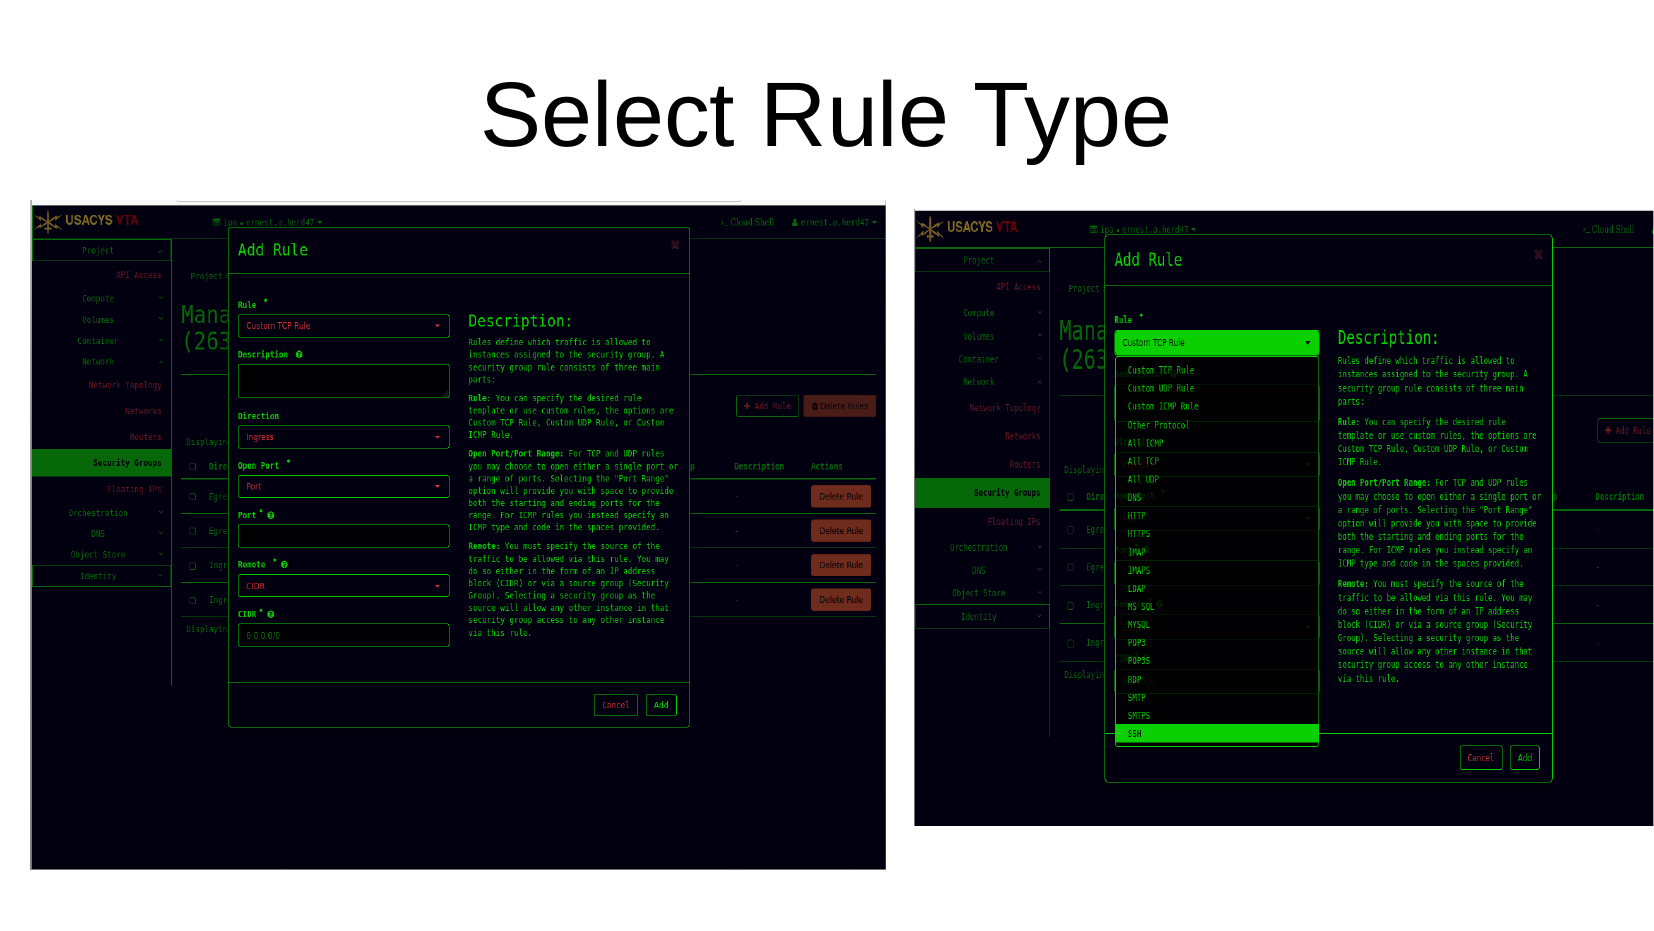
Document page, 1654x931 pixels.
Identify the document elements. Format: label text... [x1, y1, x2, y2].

title Select Rule Type [82, 37, 1571, 193]
picture [914, 209, 1654, 826]
picture [30, 200, 886, 871]
